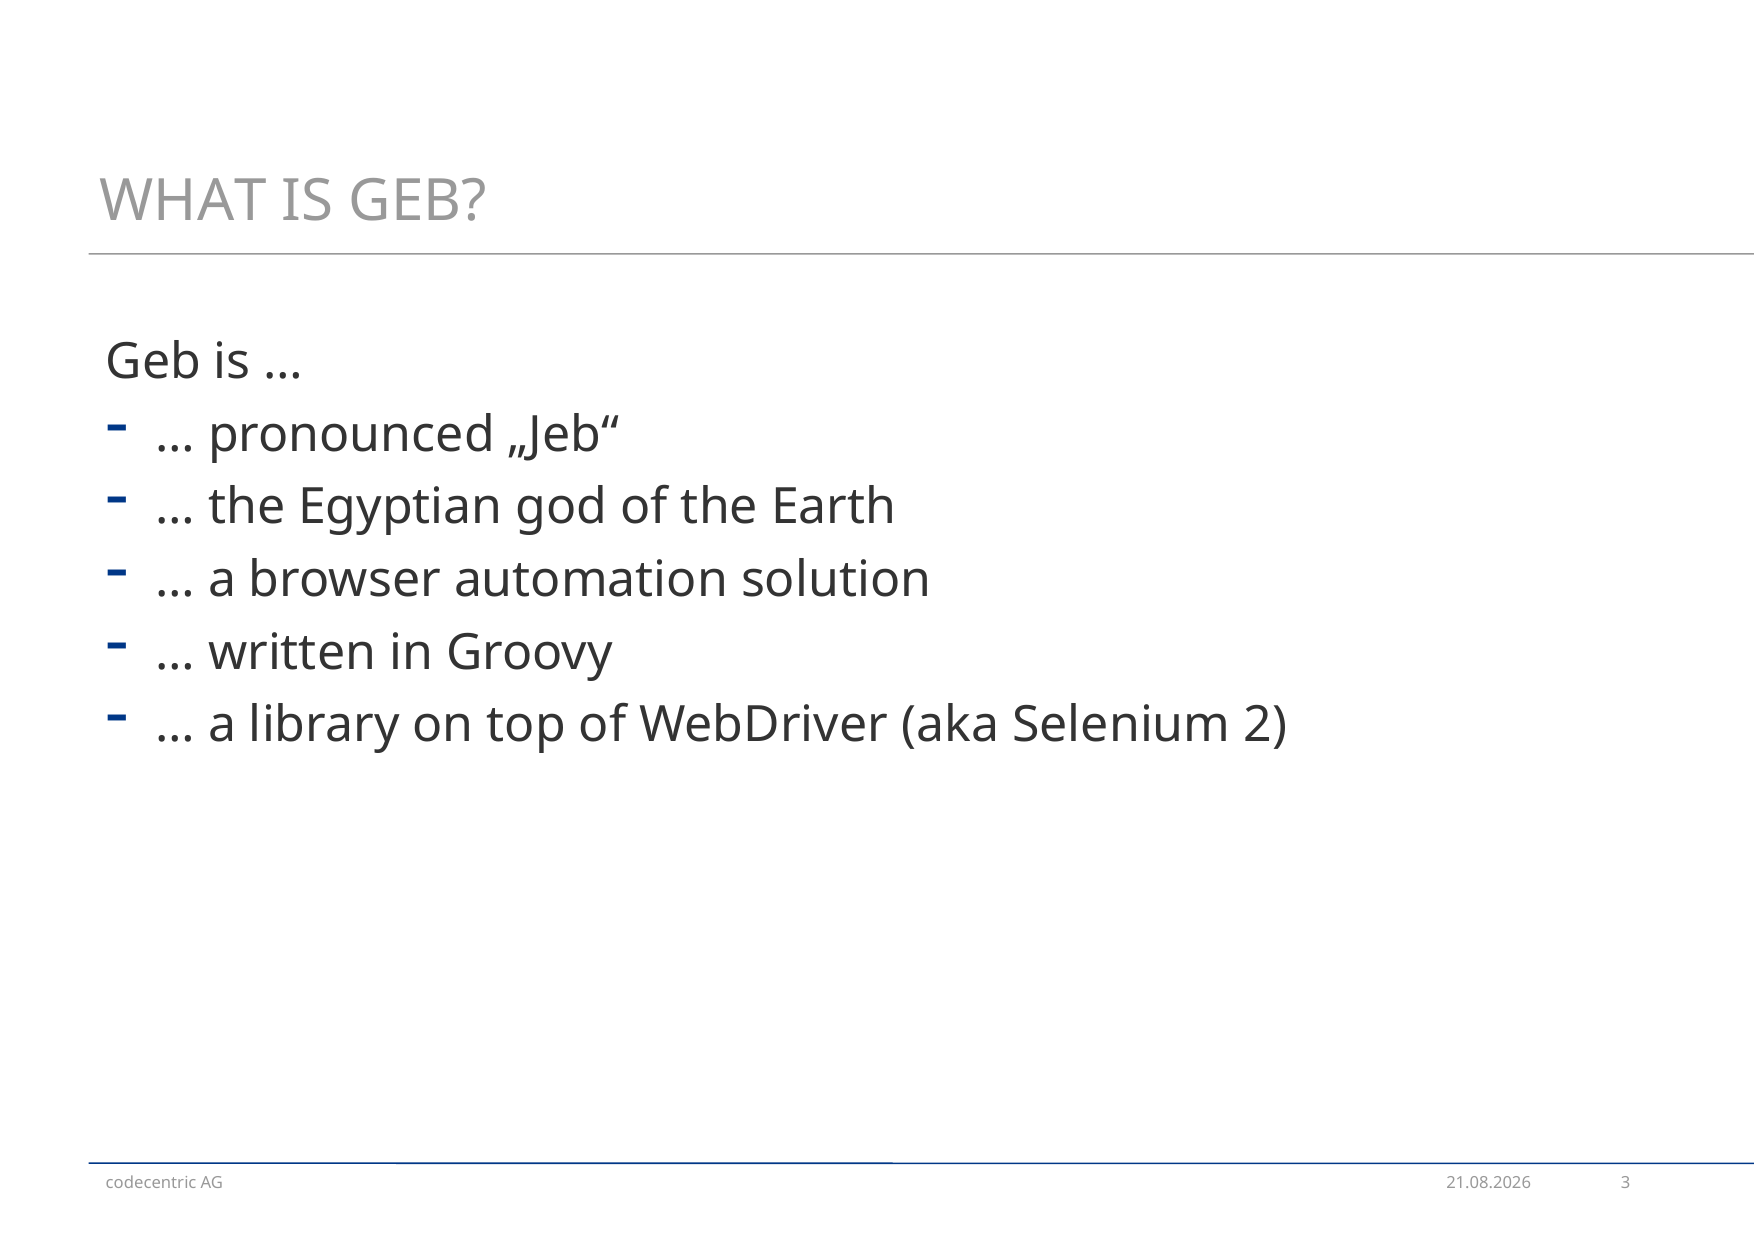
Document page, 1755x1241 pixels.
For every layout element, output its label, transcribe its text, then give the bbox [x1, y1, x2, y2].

title What is GEB? [82, 153, 1695, 223]
list Geb is … … pronounced „Jeb“ … the Egyptian god of the Earth … a browser automation solution … written in Groovy … a library on top of WebDriver (aka Selenium 2) [88, 318, 1678, 1099]
text_box [1603, 1163, 1697, 1219]
text_box 23.02.2013 [1429, 1163, 1603, 1219]
